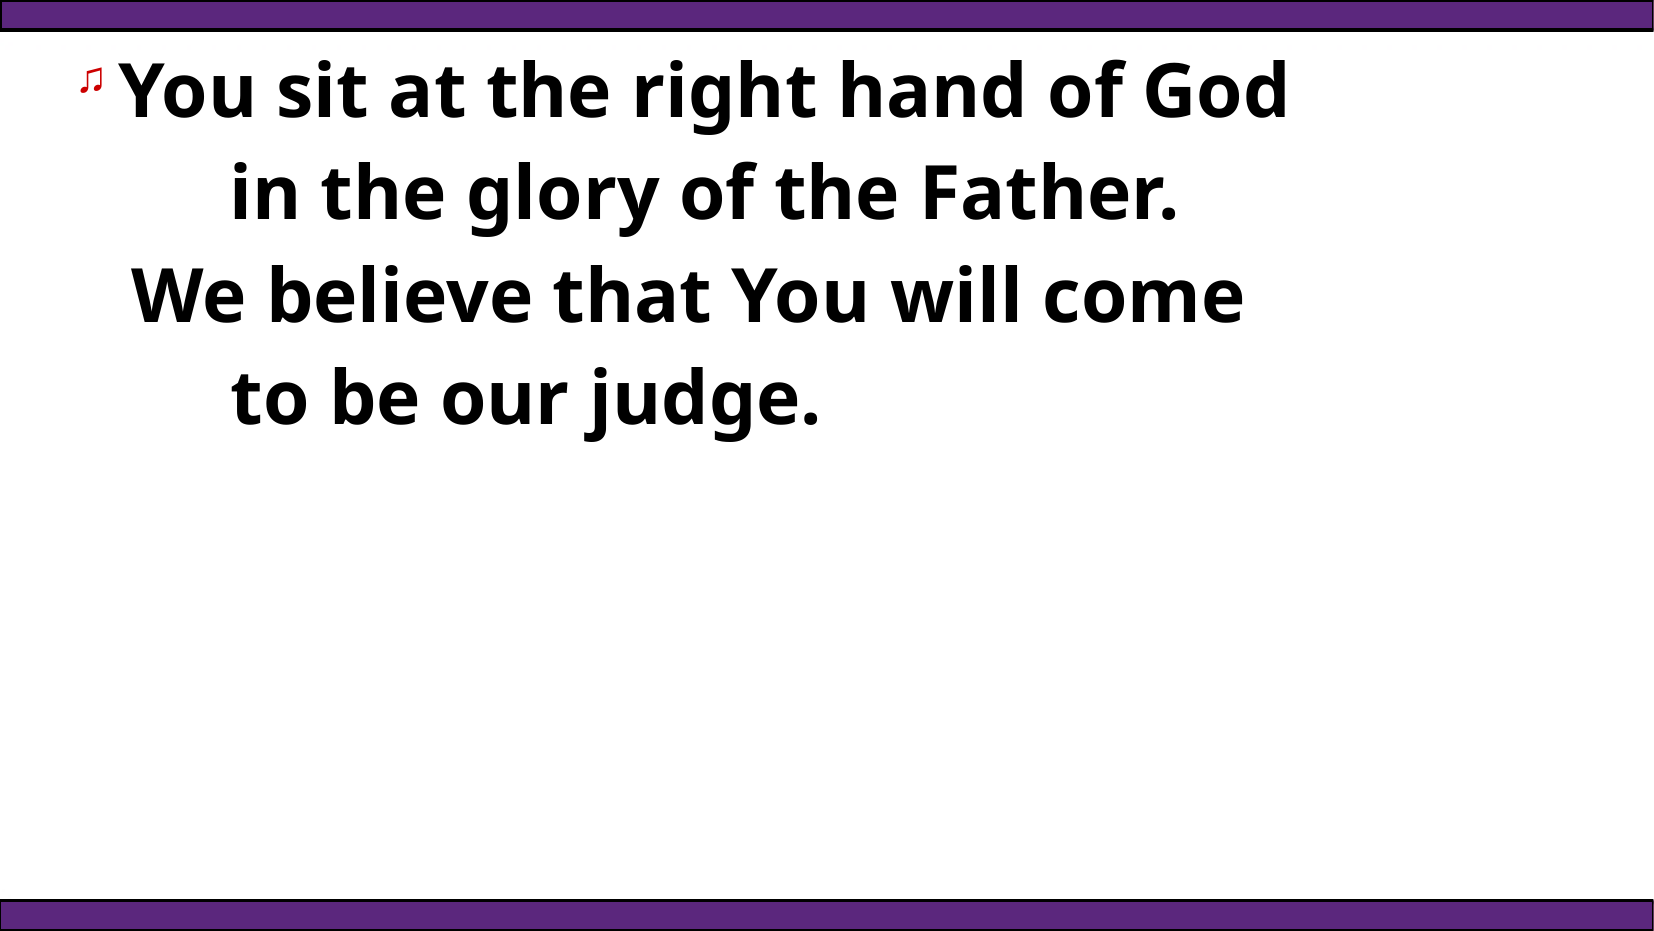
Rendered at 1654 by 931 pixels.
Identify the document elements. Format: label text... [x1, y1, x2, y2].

text_box ♫ You sit at the right hand of God in the glory of the Father. We believe that You will come to be our judge. [60, 30, 1577, 445]
text_box [0, 0, 1654, 31]
text_box [0, 900, 1654, 931]
picture [0, 31, 1654, 900]
